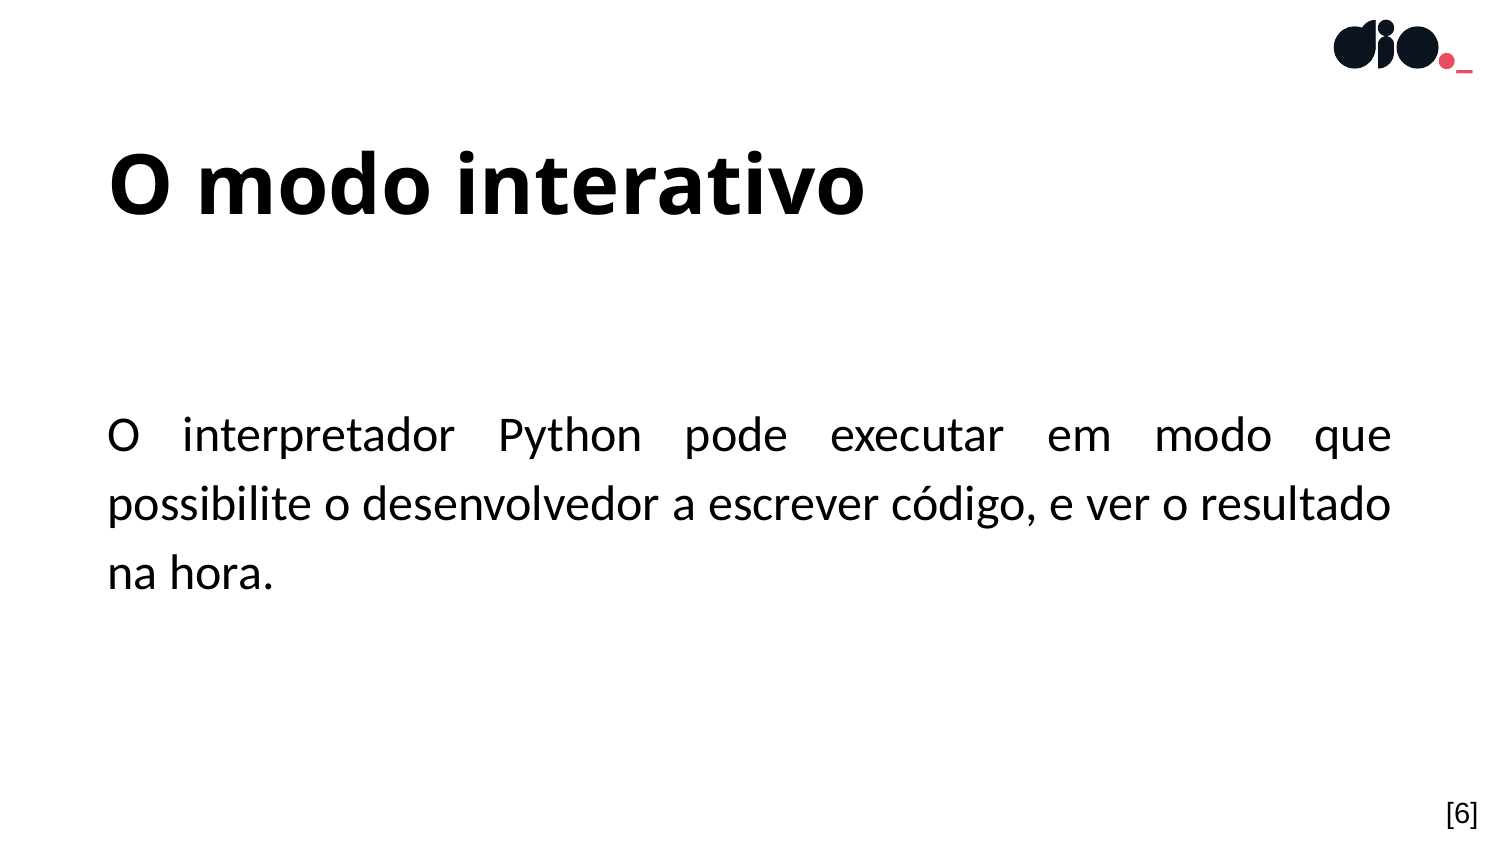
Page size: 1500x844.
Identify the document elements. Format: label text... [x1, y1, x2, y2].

picture [1333, 19, 1473, 74]
text_box O modo interativo [92, 104, 1408, 243]
text_box O interpretador Python pode executar em modo que possibilite o desenvolvedor a escrever código, e ver o resultado na hora. [92, 243, 1408, 749]
slide_number [<número>] [1403, 779, 1494, 844]
